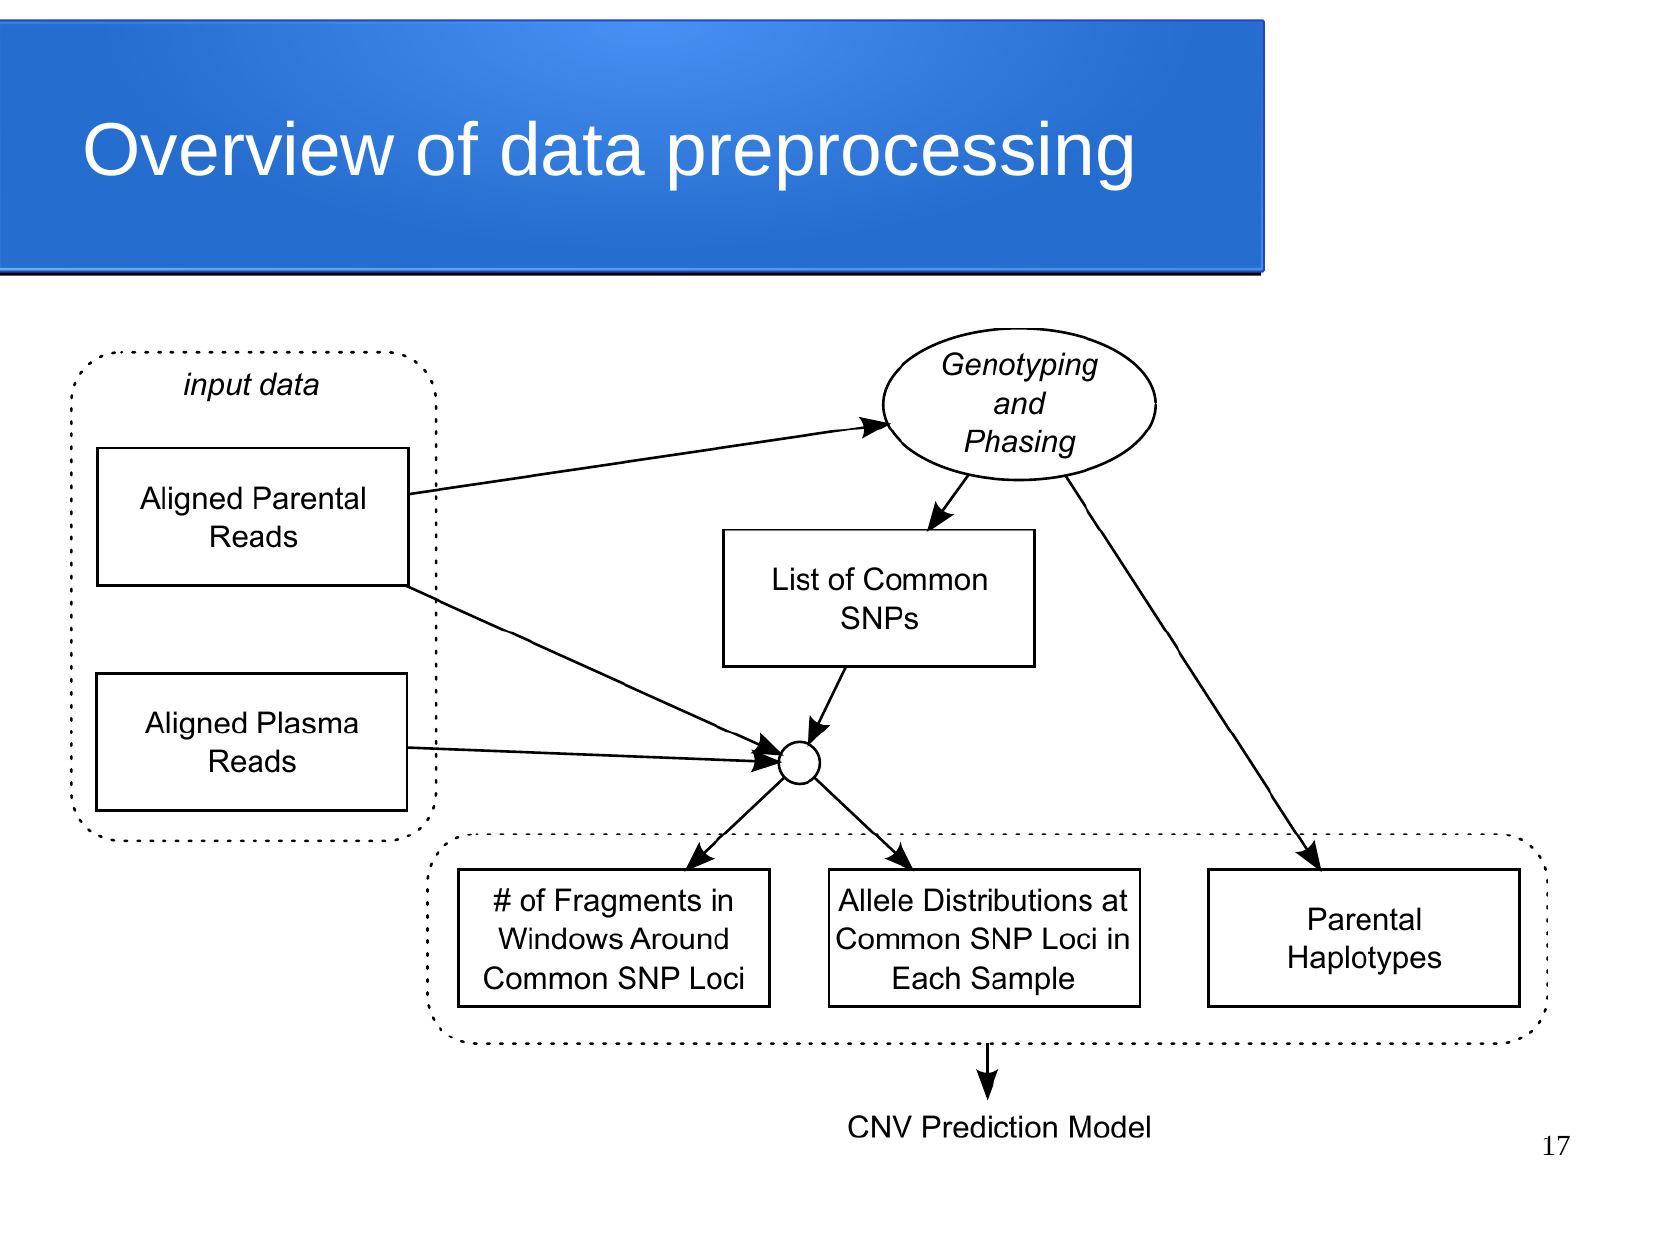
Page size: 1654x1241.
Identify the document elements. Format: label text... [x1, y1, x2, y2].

picture [70, 328, 1548, 1138]
title Overview of data preprocessing [82, 47, 1235, 252]
